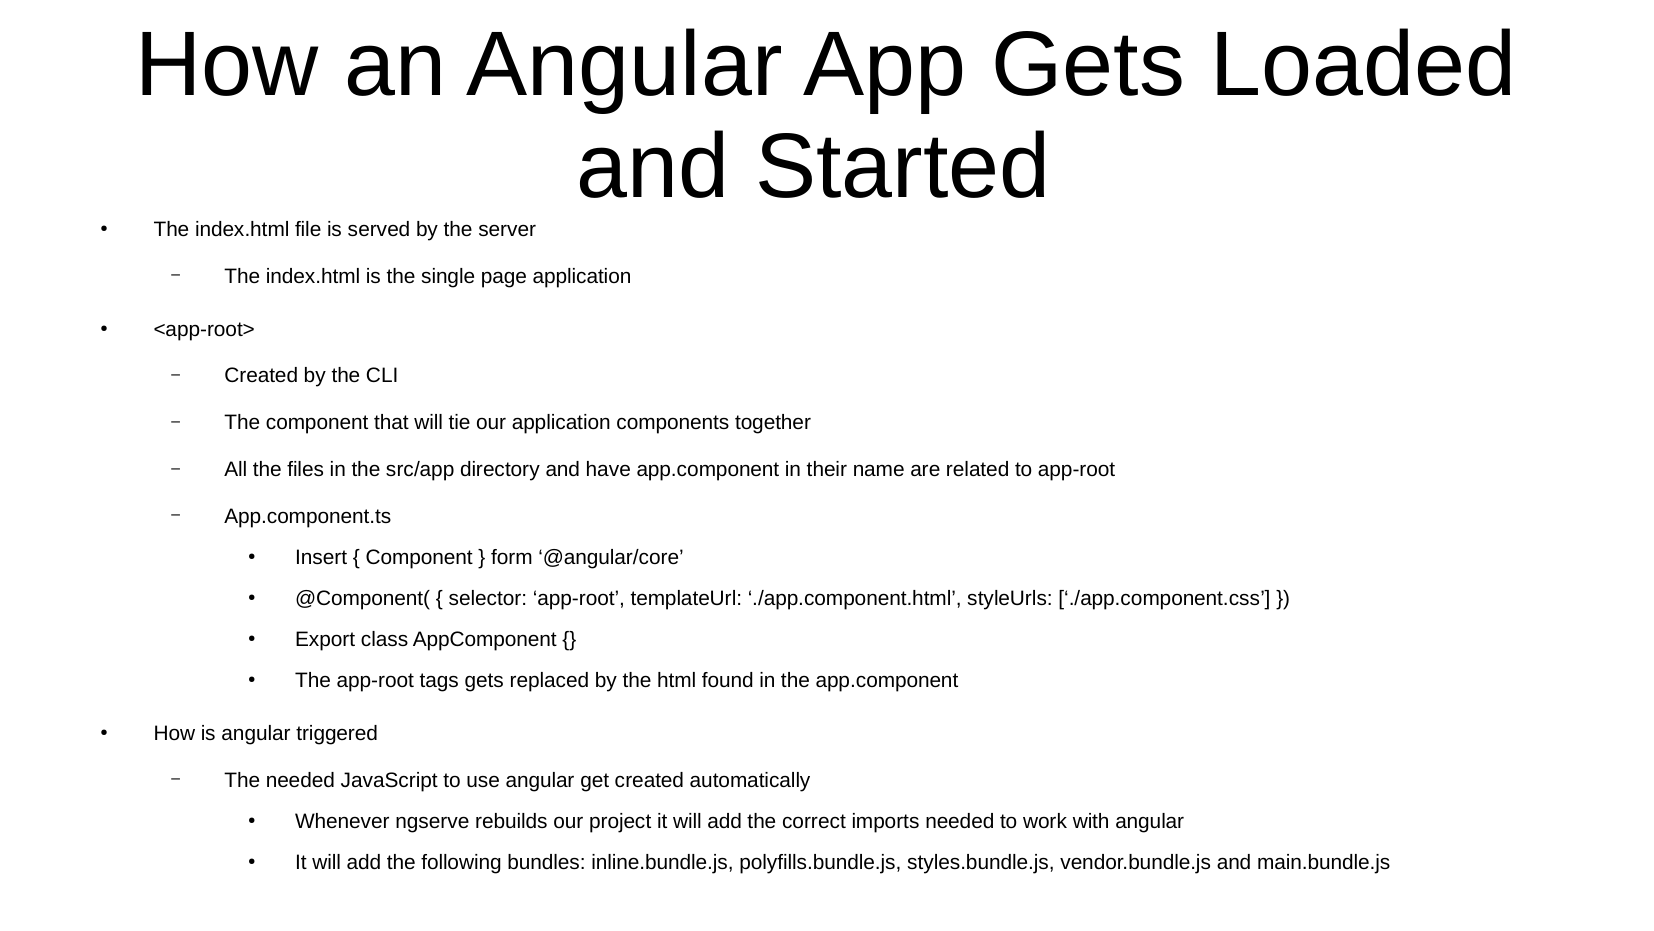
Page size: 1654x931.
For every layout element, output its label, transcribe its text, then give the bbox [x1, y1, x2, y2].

list The index.html file is served by the server The index.html is the single page application <app-root> Created by the CLI The component that will tie our application components together All the files in the src/app directory and have app.component in their name are related to app-root App.component.ts Insert { Component } form ‘@angular/core’ @Component( { selector: ‘app-root’, templateUrl: ‘./app.component.html’, styleUrls: [‘./app.component.css’] }) Export class AppComponent {} The app-root tags gets replaced by the html found in the app.component How is angular triggered The needed JavaScript to use angular get created automatically Whenever ngserve rebuilds our project it will add the correct imports needed to work with angular It will add the following bundles: inline.bundle.js, polyfills.bundle.js, styles.bundle.js, vendor.bundle.js and main.bundle.js [82, 217, 1576, 901]
title How an Angular App Gets Loaded and Started [82, 12, 1571, 217]
